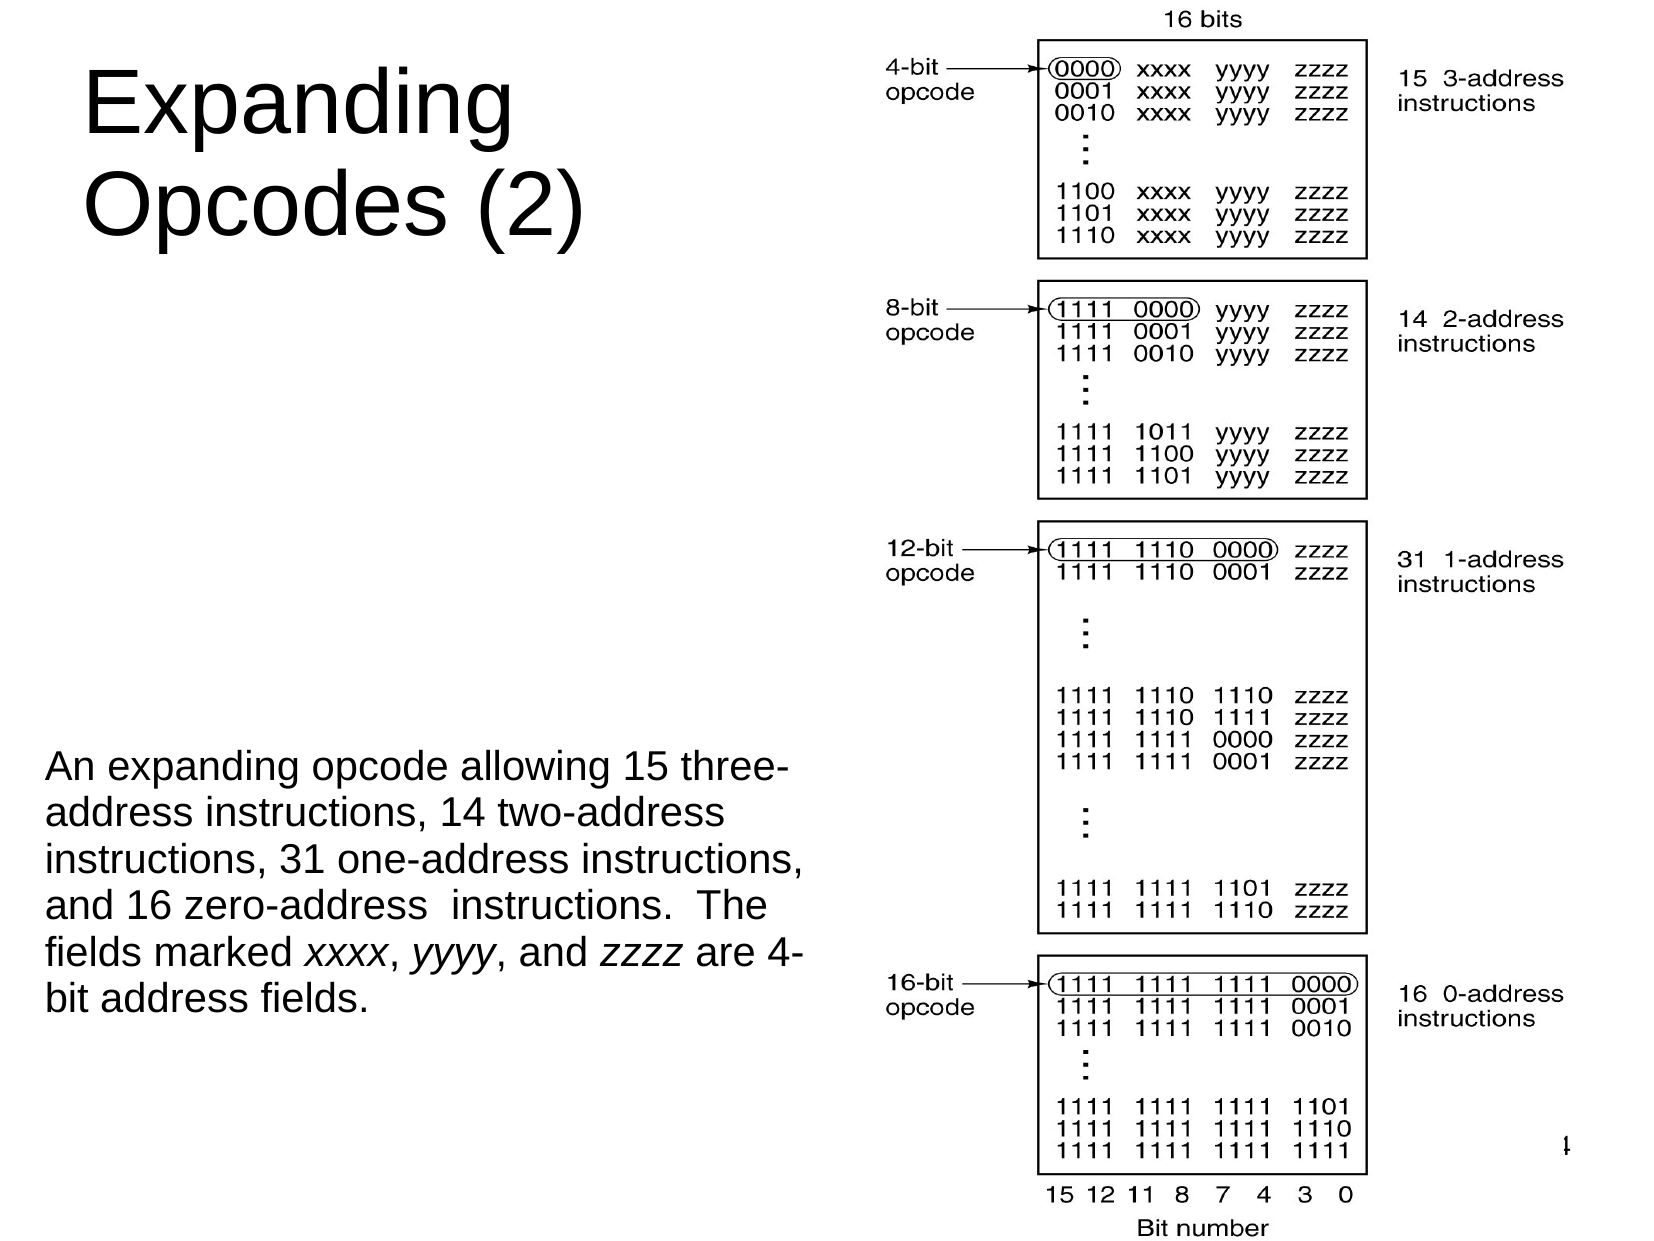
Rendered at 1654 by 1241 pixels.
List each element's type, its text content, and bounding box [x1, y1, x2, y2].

title Expanding Opcodes (2) [82, 49, 885, 257]
picture [885, 5, 1564, 1241]
text_box An expanding opcode allowing 15 three-address instructions, 14 two-address instructions, 31 one-address instructions, and 16 zero-address instructions. The fields marked xxxx, yyyy, and zzzz are 4-bit address fields. [30, 735, 861, 1216]
title Expanding Opcodes (2) [1564, 49, 1571, 257]
